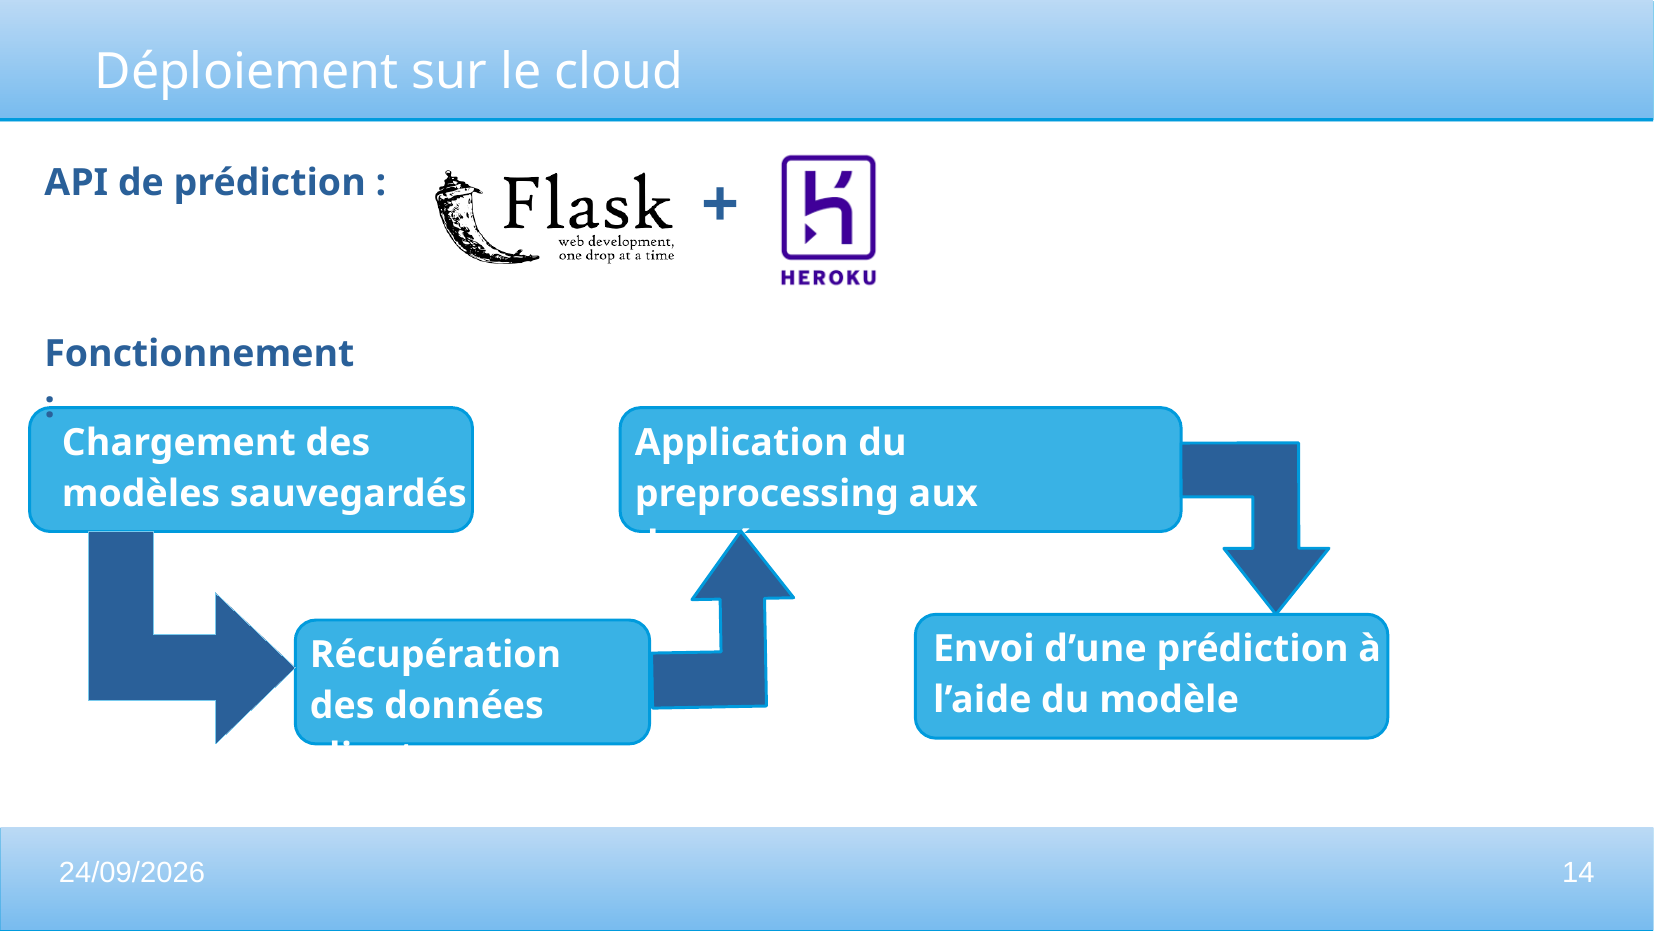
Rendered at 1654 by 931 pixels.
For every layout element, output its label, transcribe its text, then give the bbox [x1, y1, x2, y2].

picture [762, 143, 890, 296]
text_box API de prédiction : [29, 147, 429, 206]
text_box [29, 408, 47, 532]
text_box [88, 531, 296, 744]
text_box Chargement des modèles sauvegardés [47, 407, 502, 532]
text_box Récupération des données client [295, 620, 650, 744]
text_box [651, 531, 794, 709]
text_box + [686, 148, 762, 237]
picture [428, 167, 680, 266]
text_box Application du preprocessing aux données [620, 407, 1152, 532]
text_box [1152, 407, 1329, 615]
text_box Fonctionnement : [29, 319, 387, 384]
text_box Envoi d’une prédiction à l’aide du modèle [918, 614, 1447, 739]
title Déploiement sur le cloud [59, 29, 1595, 108]
